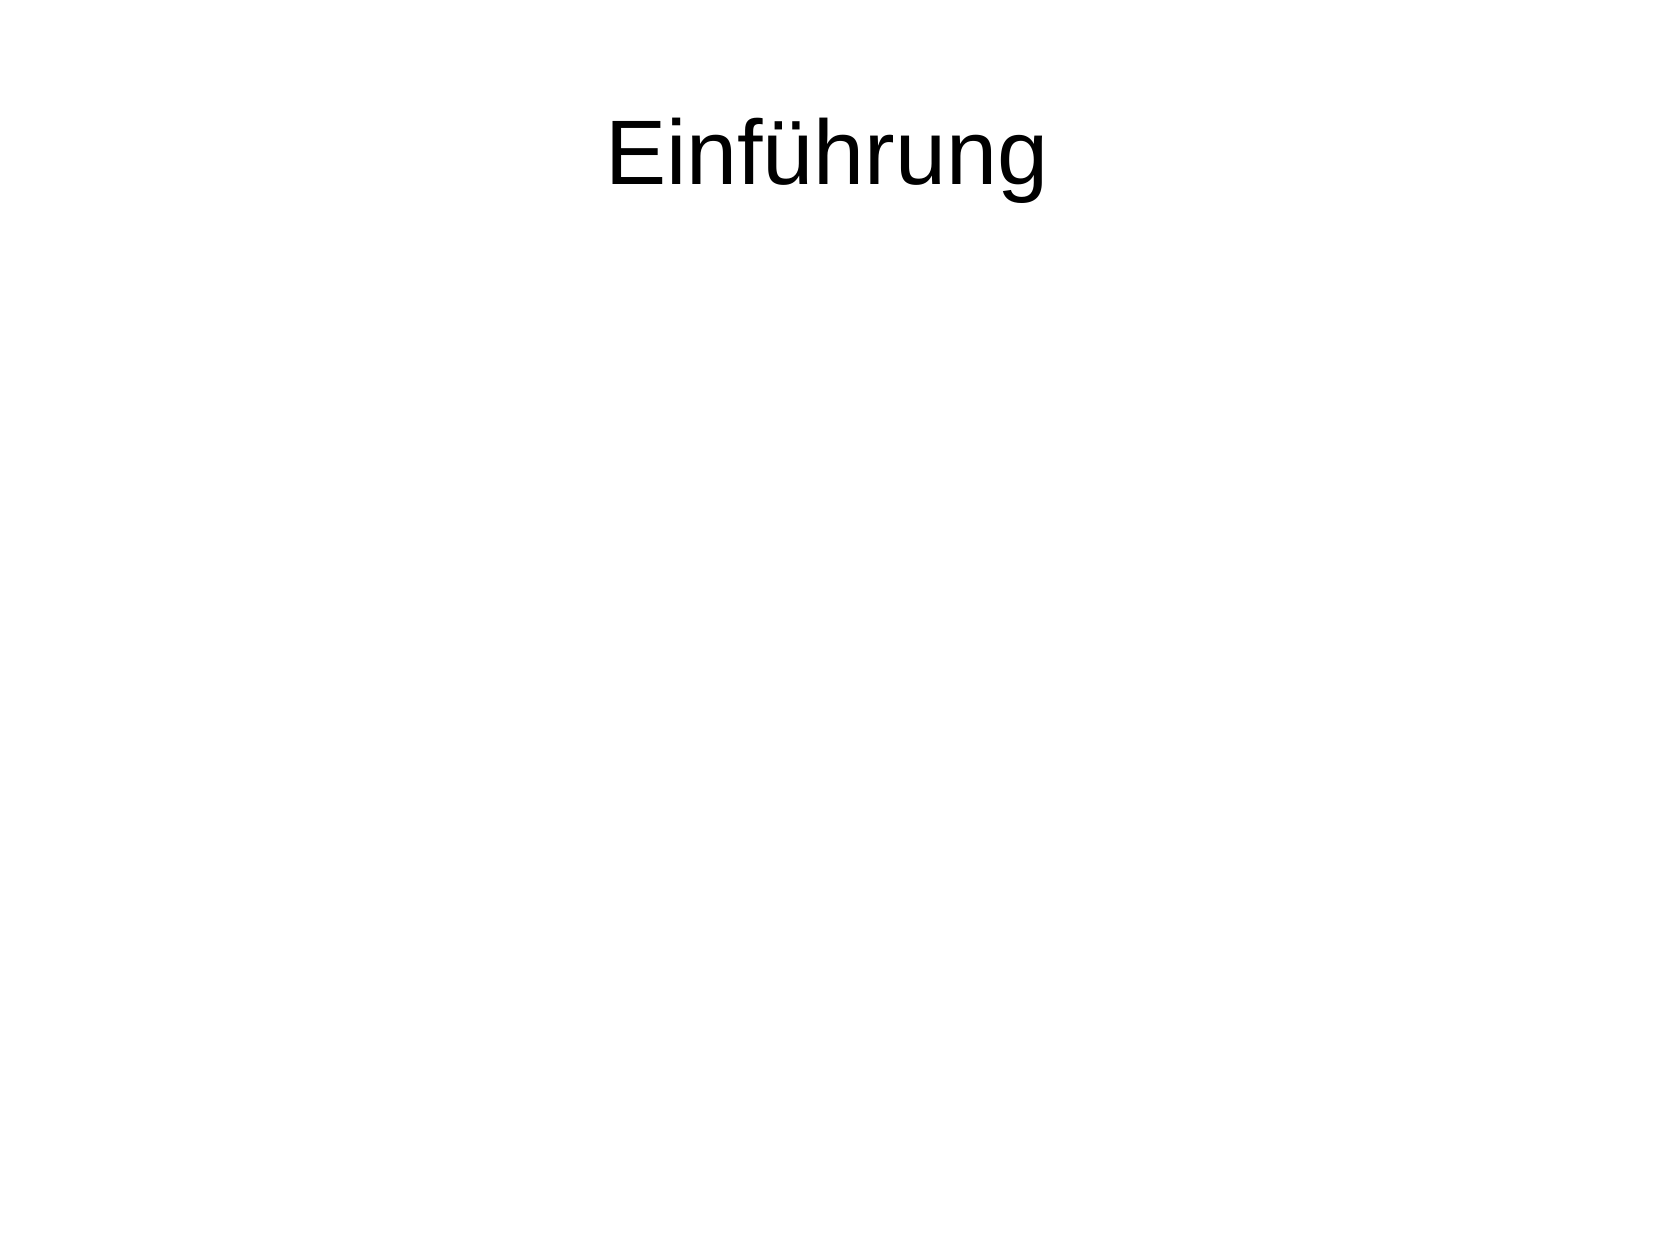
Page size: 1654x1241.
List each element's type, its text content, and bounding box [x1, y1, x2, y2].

title Einführung [82, 49, 1571, 257]
